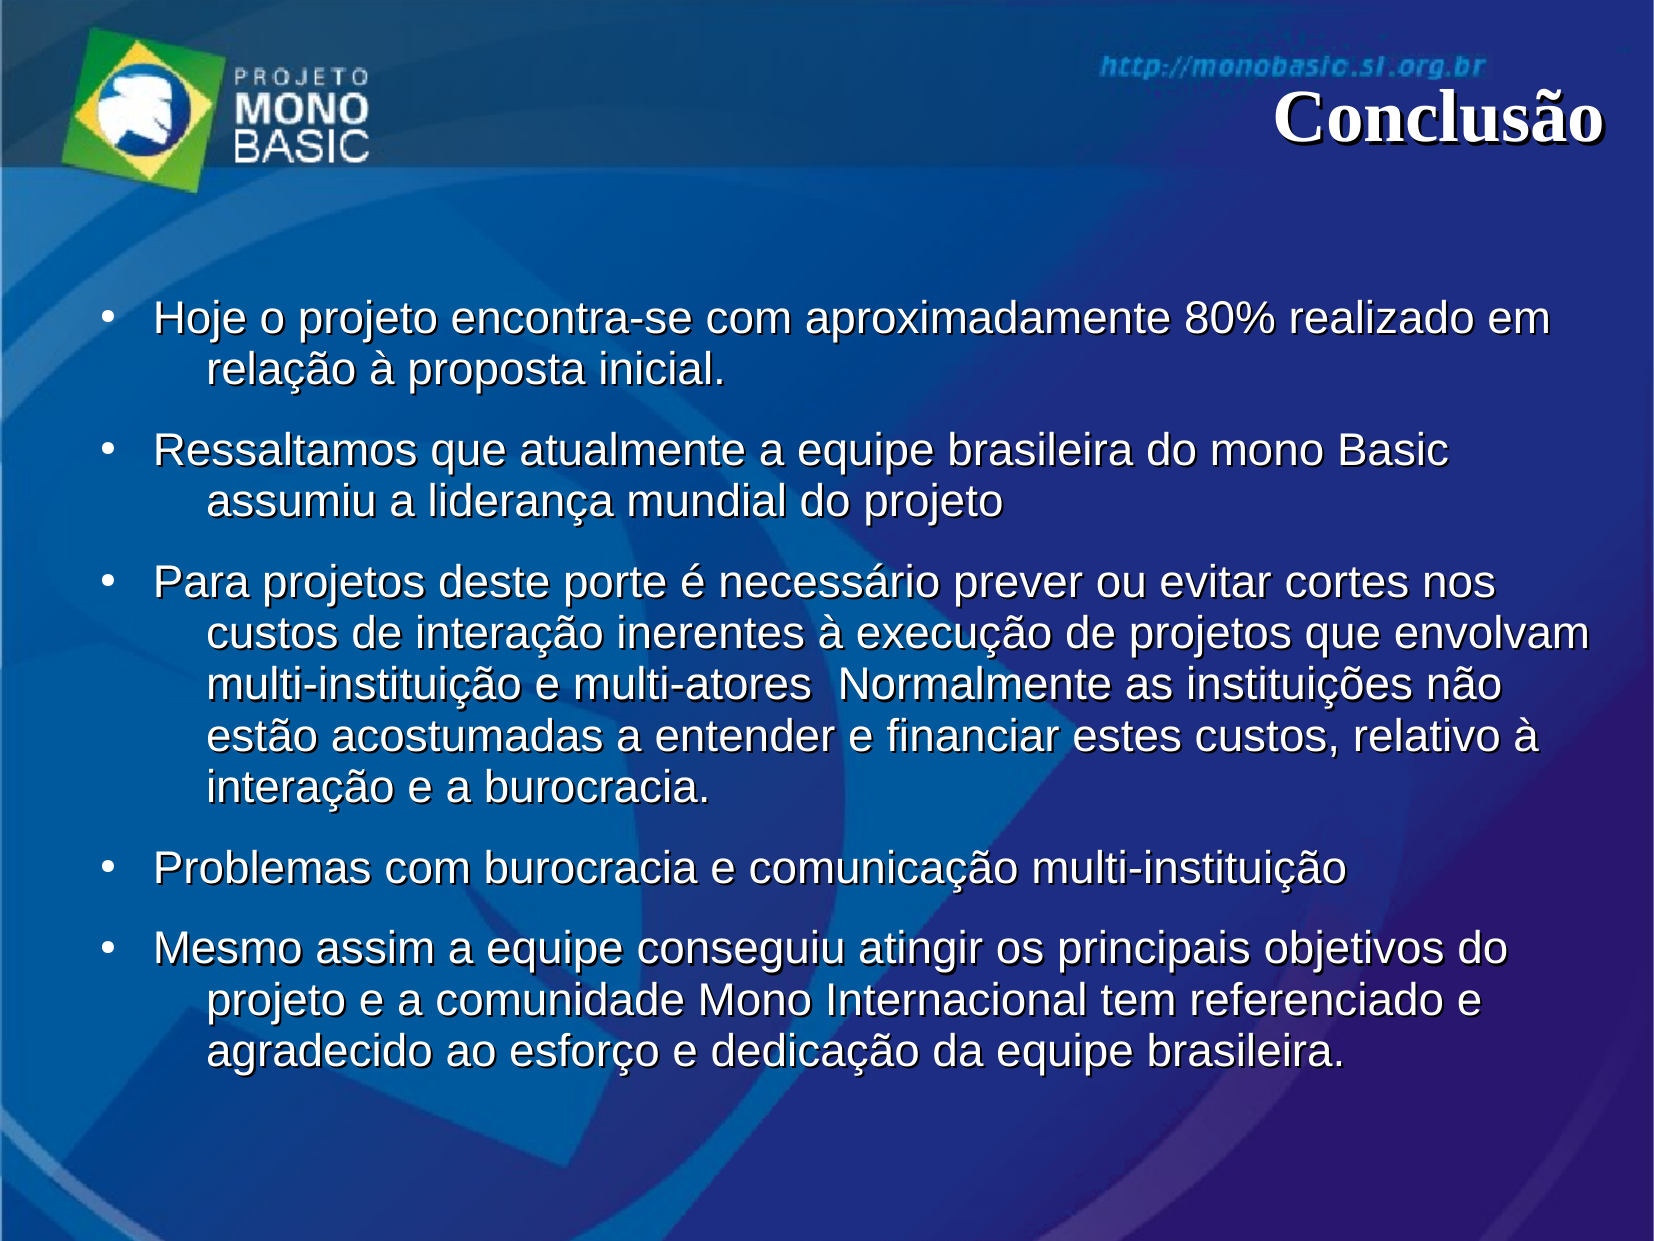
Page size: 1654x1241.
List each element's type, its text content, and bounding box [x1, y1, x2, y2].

title Conclusão [222, 43, 1606, 191]
picture [0, 0, 1654, 1241]
list Hoje o projeto encontra-se com aproximadamente 80% realizado em relação à proposta inicial. Ressaltamos que atualmente a equipe brasileira do mono Basic assumiu a liderança mundial do projeto Para projetos deste porte é necessário prever ou evitar cortes nos custos de interação inerentes à execução de projetos que envolvam multi-instituição e multi-atores Normalmente as instituições não estão acostumadas a entender e financiar estes custos, relativo à interação e a burocracia. Problemas com burocracia e comunicação multi-instituição Mesmo assim a equipe conseguiu atingir os principais objetivos do projeto e a comunidade Mono Internacional tem referenciado e agradecido ao esforço e dedicação da equipe brasileira. [64, 291, 1627, 1094]
